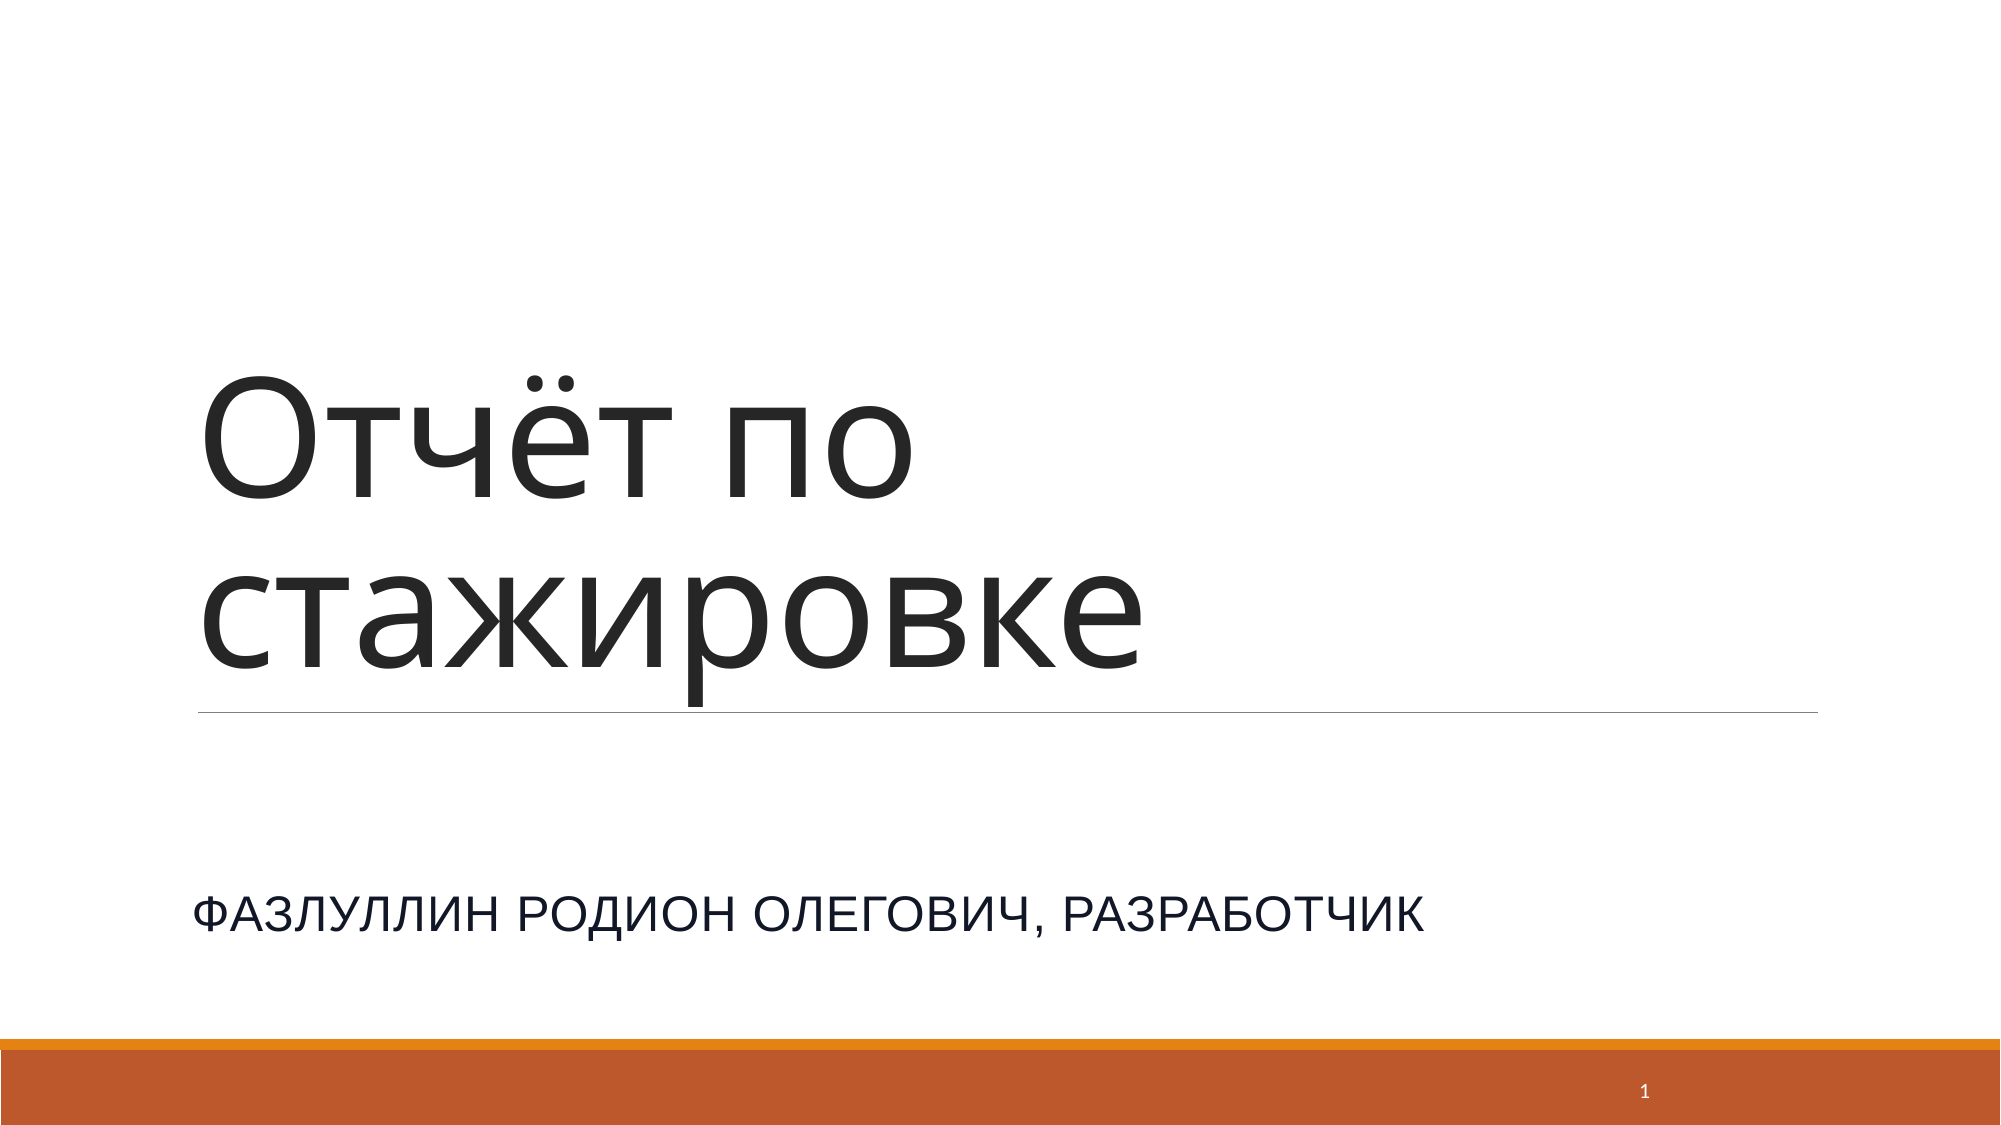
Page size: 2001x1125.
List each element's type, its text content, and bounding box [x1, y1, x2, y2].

title Отчёт по стажировке [180, 124, 1831, 710]
slide_number 1 [1624, 1059, 1840, 1120]
subtitle Фазлуллин Родион олегович, Разработчик [174, 871, 1825, 1060]
